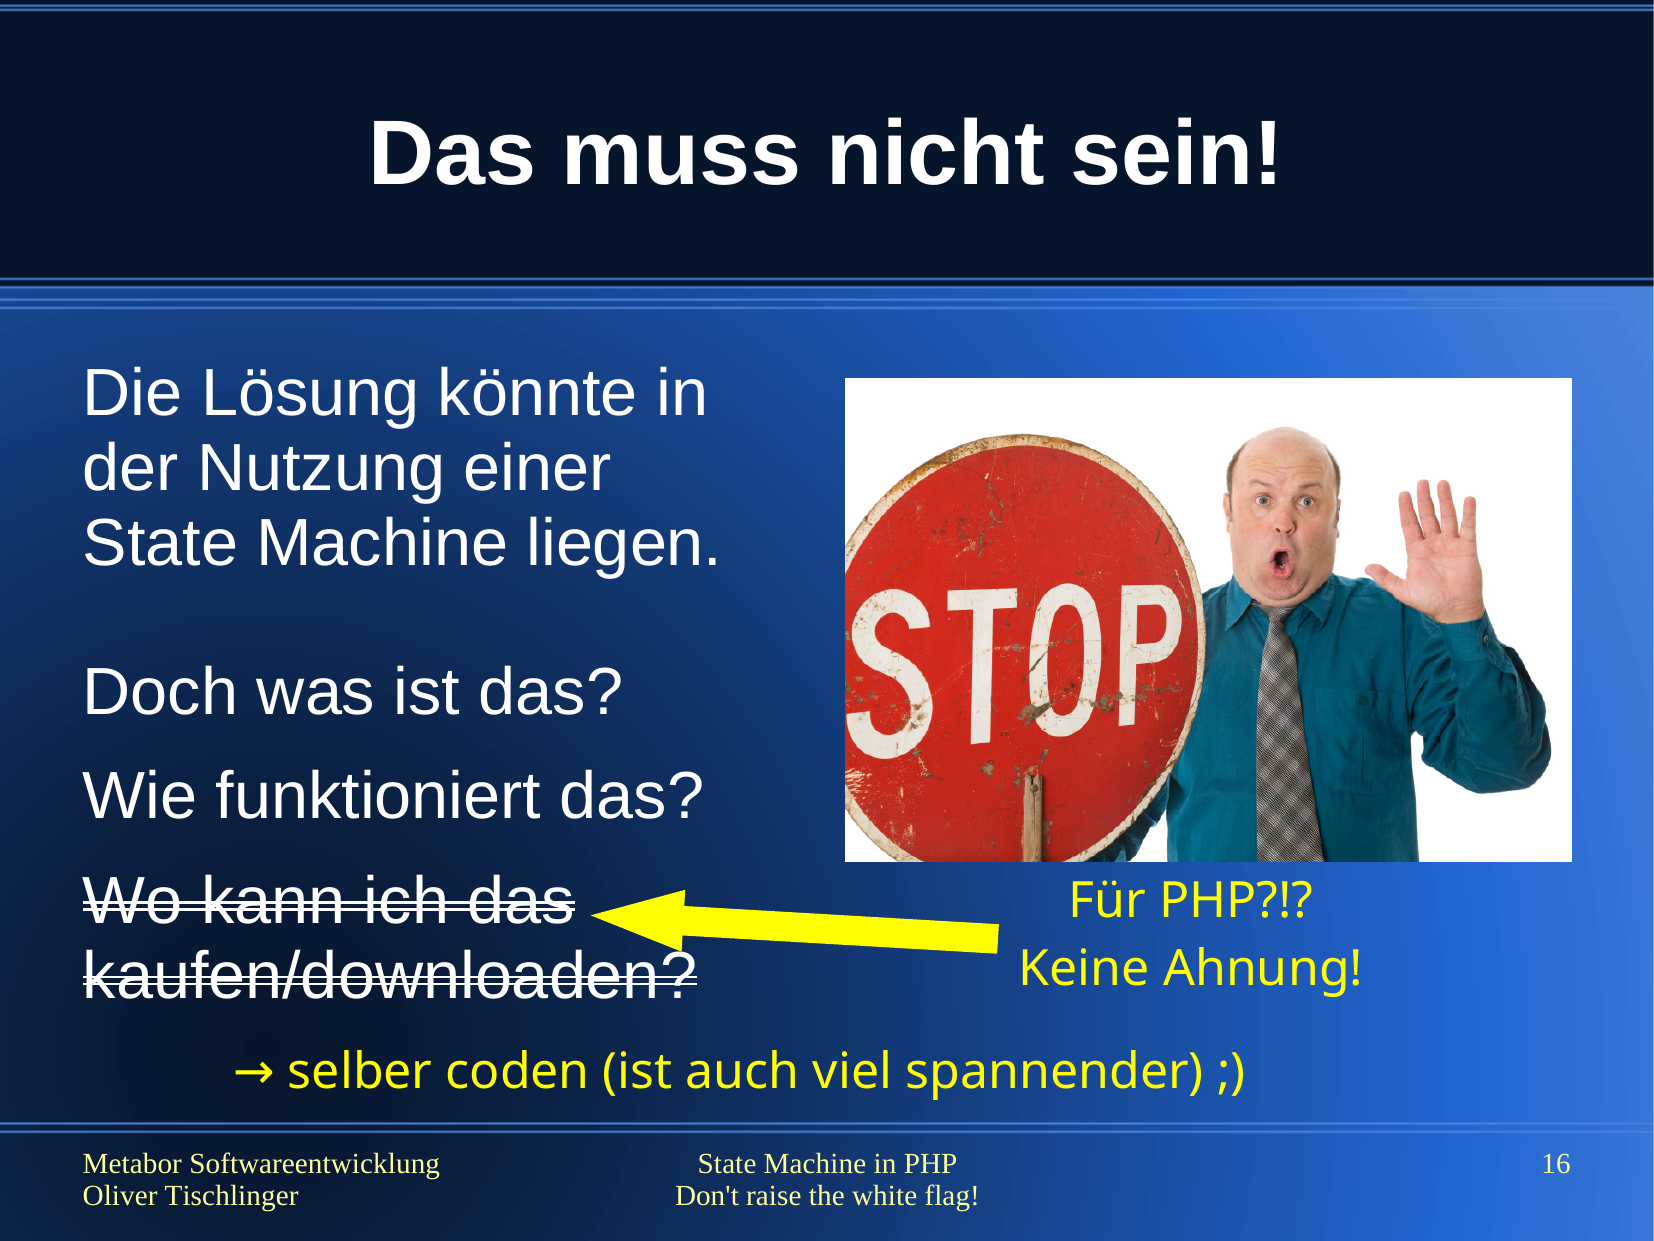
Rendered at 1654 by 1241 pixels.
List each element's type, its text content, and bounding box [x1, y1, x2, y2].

list Die Lösung könnte in der Nutzung einer State Machine liegen. Doch was ist das? Wie funktioniert das? Wo kann ich das kaufen/downloaden? [82, 355, 809, 1058]
text_box → selber coden (ist auch viel spannender) ;) [218, 1027, 1436, 1123]
text_box Für PHP?!? Keine Ahnung! [1003, 862, 1443, 1030]
title Das muss nicht sein! [82, 49, 1571, 257]
picture [0, 0, 1654, 1241]
